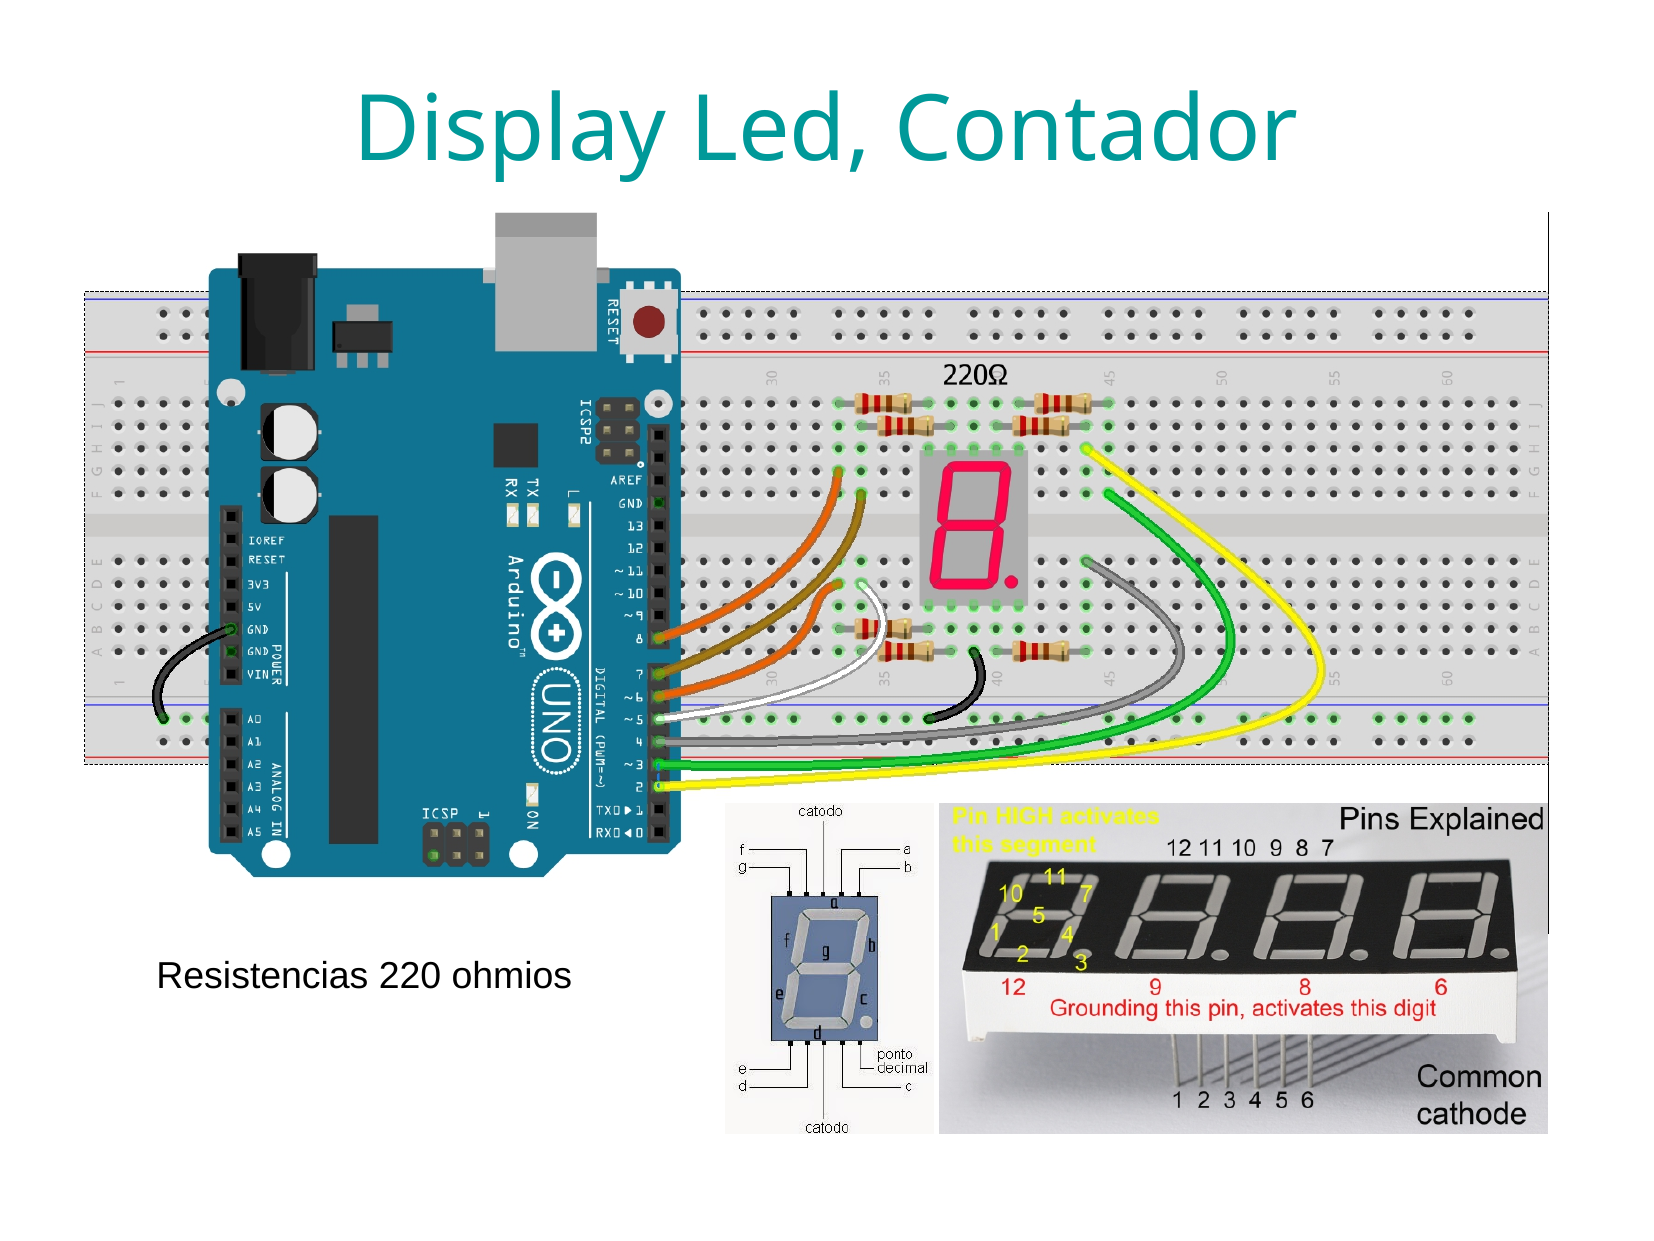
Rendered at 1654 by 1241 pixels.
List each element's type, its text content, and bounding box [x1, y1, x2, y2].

picture [84, 212, 1549, 1134]
title Display Led, Contador [82, 49, 1571, 201]
text_box Resistencias 220 ohmios [141, 947, 588, 1004]
